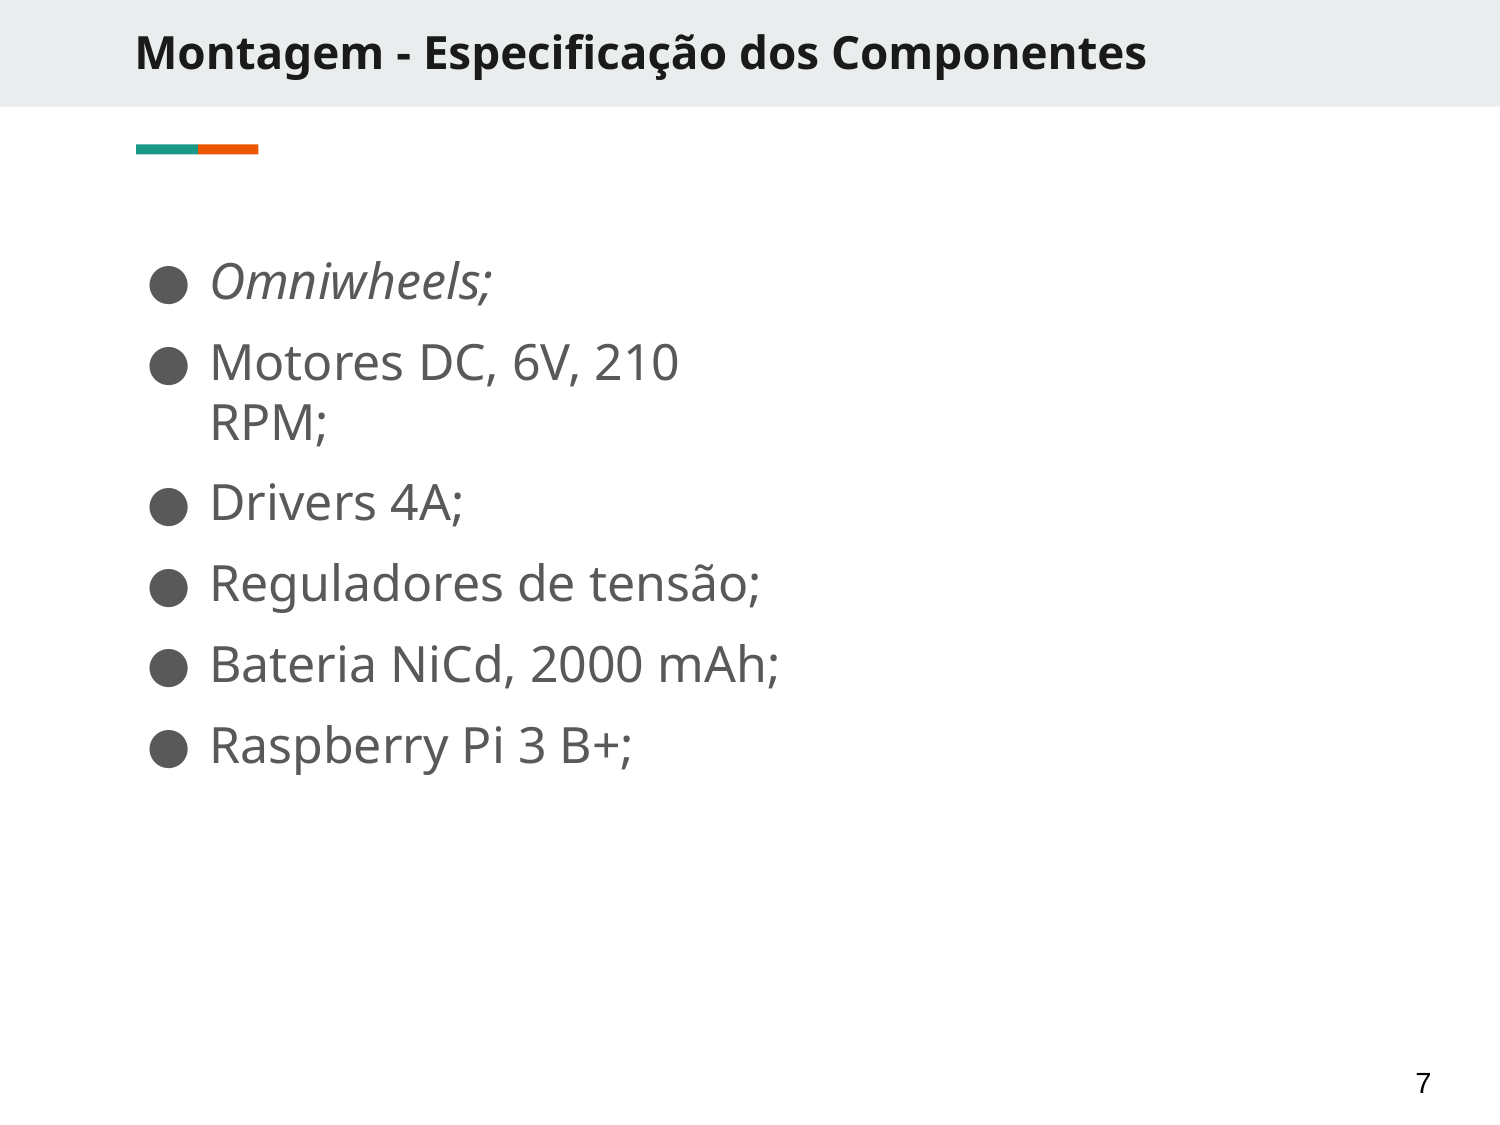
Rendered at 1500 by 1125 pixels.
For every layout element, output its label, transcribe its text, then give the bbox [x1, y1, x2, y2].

title Montagem - Especificação dos Componentes [119, 8, 1381, 126]
list Omniwheels; Motores DC, 6V, 210 RPM; Drivers 4A; Reguladores de tensão; Bateria NiCd, 2000 mAh; Raspberry Pi 3 B+; [119, 234, 818, 729]
slide_number 7 [1400, 1038, 1491, 1125]
